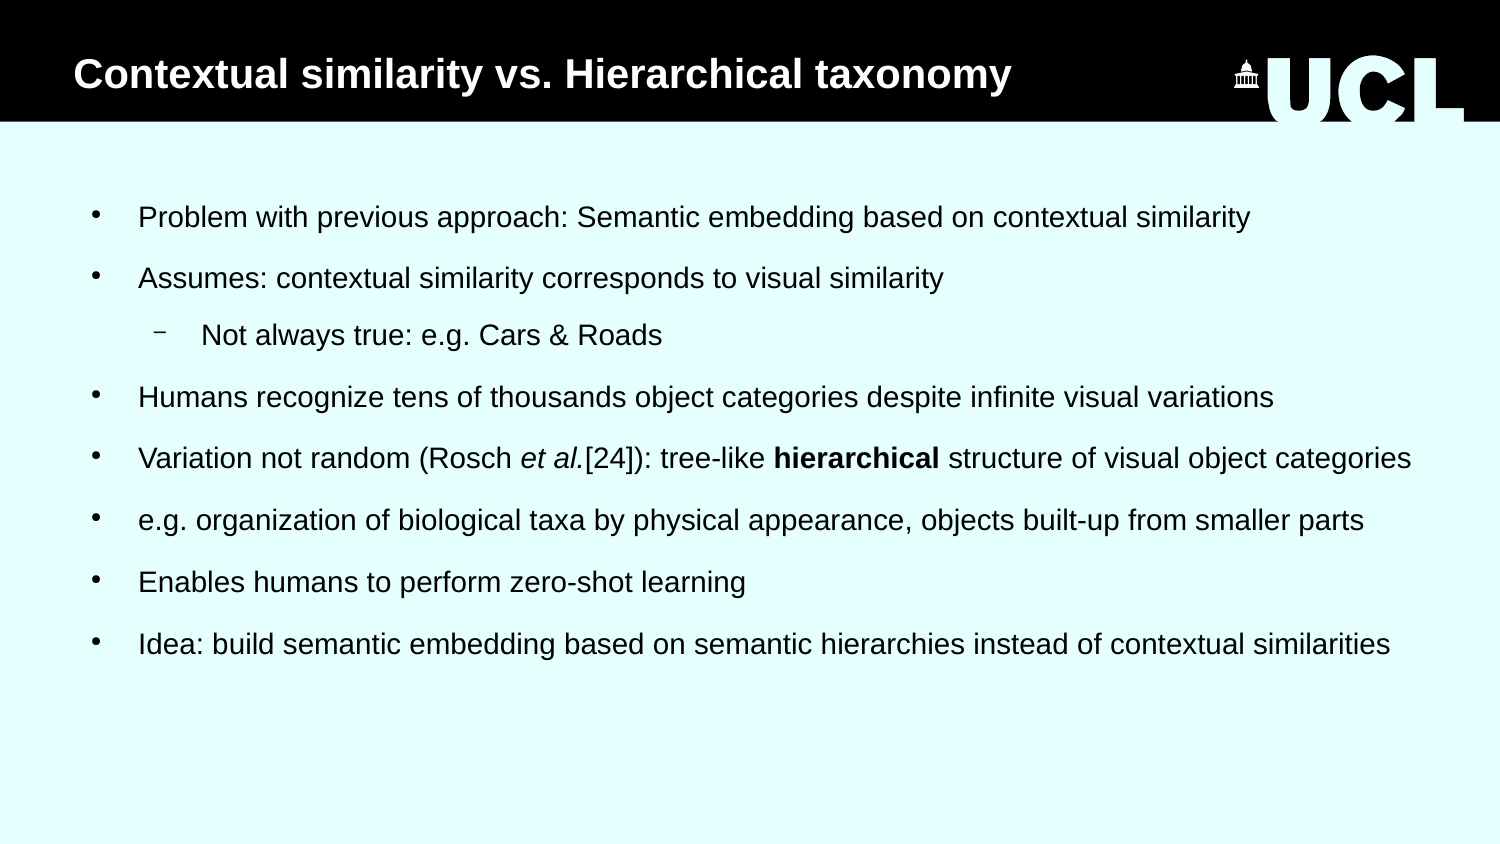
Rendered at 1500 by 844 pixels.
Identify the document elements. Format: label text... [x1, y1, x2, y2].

text_box [0, 0, 1500, 122]
text_box Contextual similarity vs. Hierarchical taxonomy [73, 47, 1013, 98]
picture [1234, 59, 1259, 88]
list Problem with previous approach: Semantic embedding based on contextual similarity Assumes: contextual similarity corresponds to visual similarity Not always true: e.g. Cars & Roads Humans recognize tens of thousands object categories despite infinite visual variations Variation not random (Rosch et al.[24]): tree-like hierarchical structure of visual object categories e.g. organization of biological taxa by physical appearance, objects built-up from smaller parts Enables humans to perform zero-shot learning Idea: build semantic embedding based on semantic hierarchies instead of contextual similarities [75, 197, 1425, 780]
